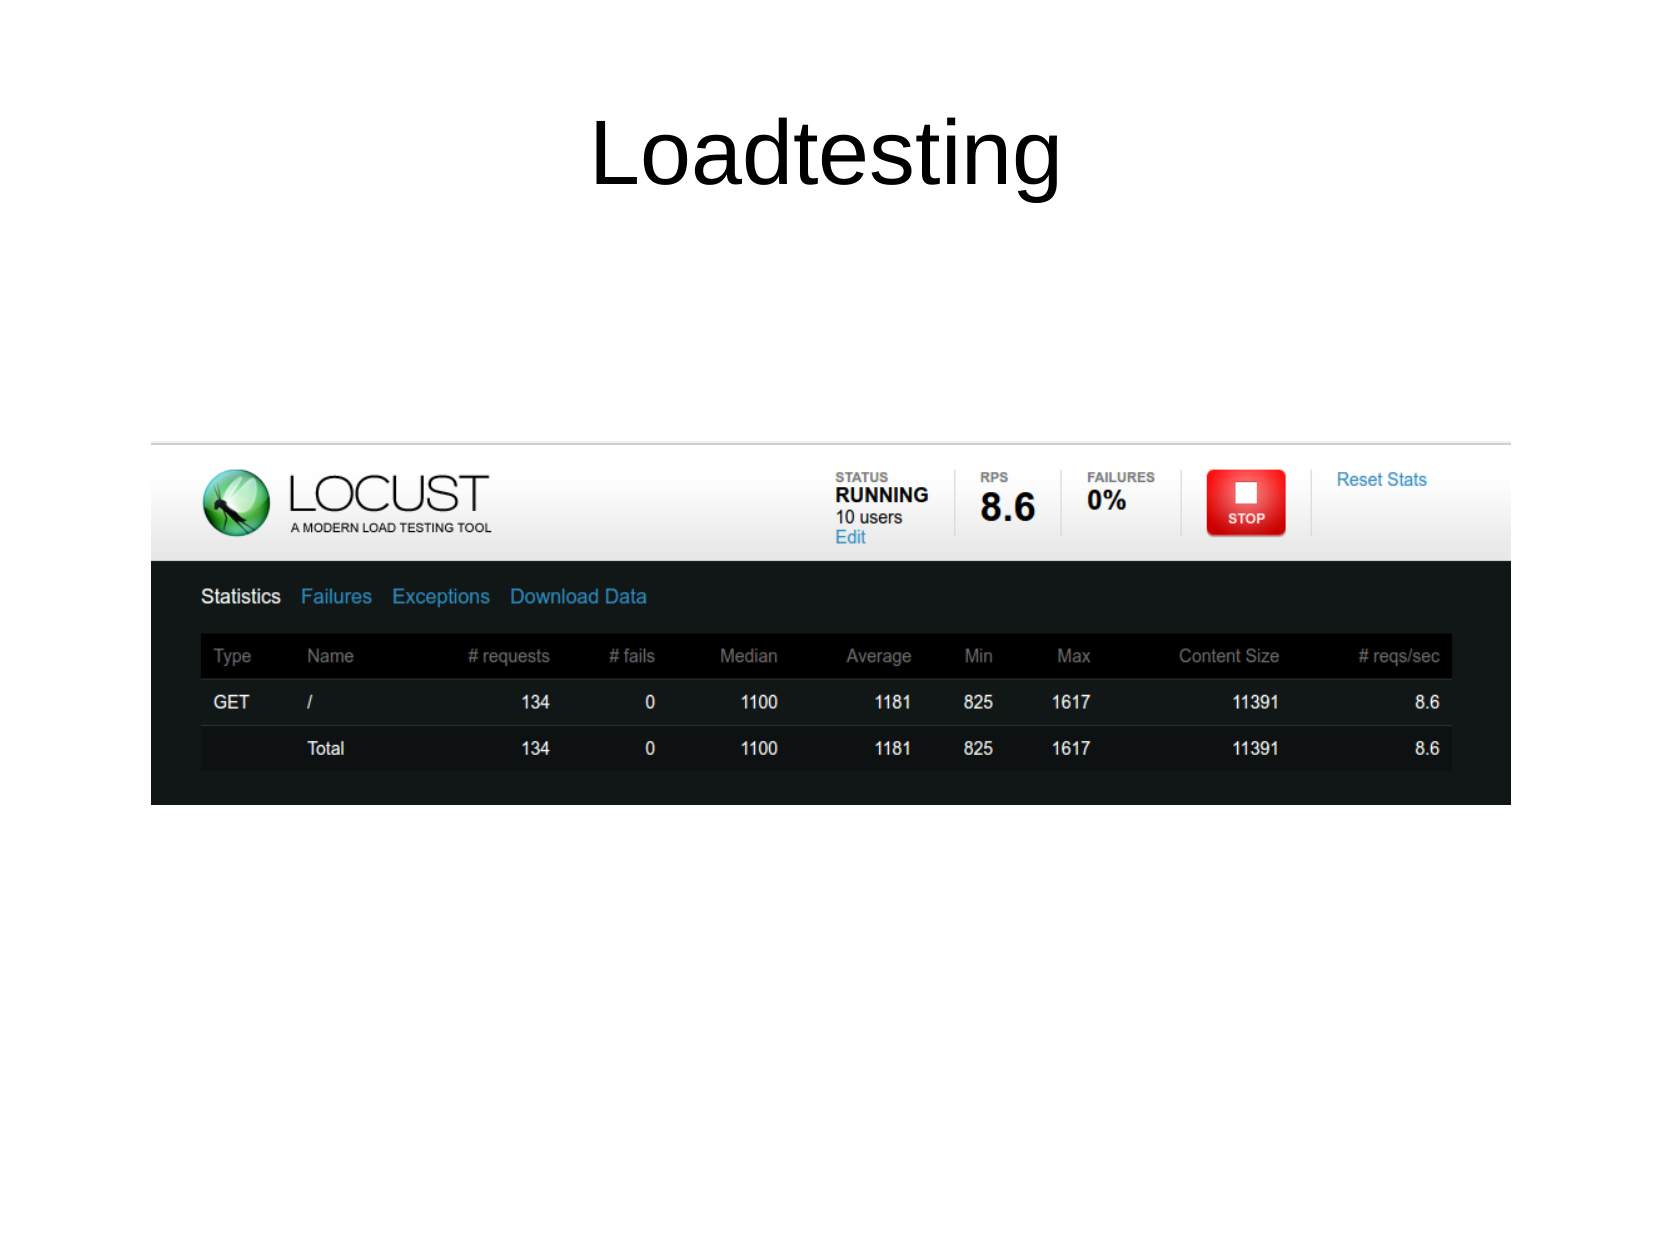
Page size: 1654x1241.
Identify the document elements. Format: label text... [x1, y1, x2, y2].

picture [151, 441, 1511, 806]
title Loadtesting [82, 49, 1571, 257]
